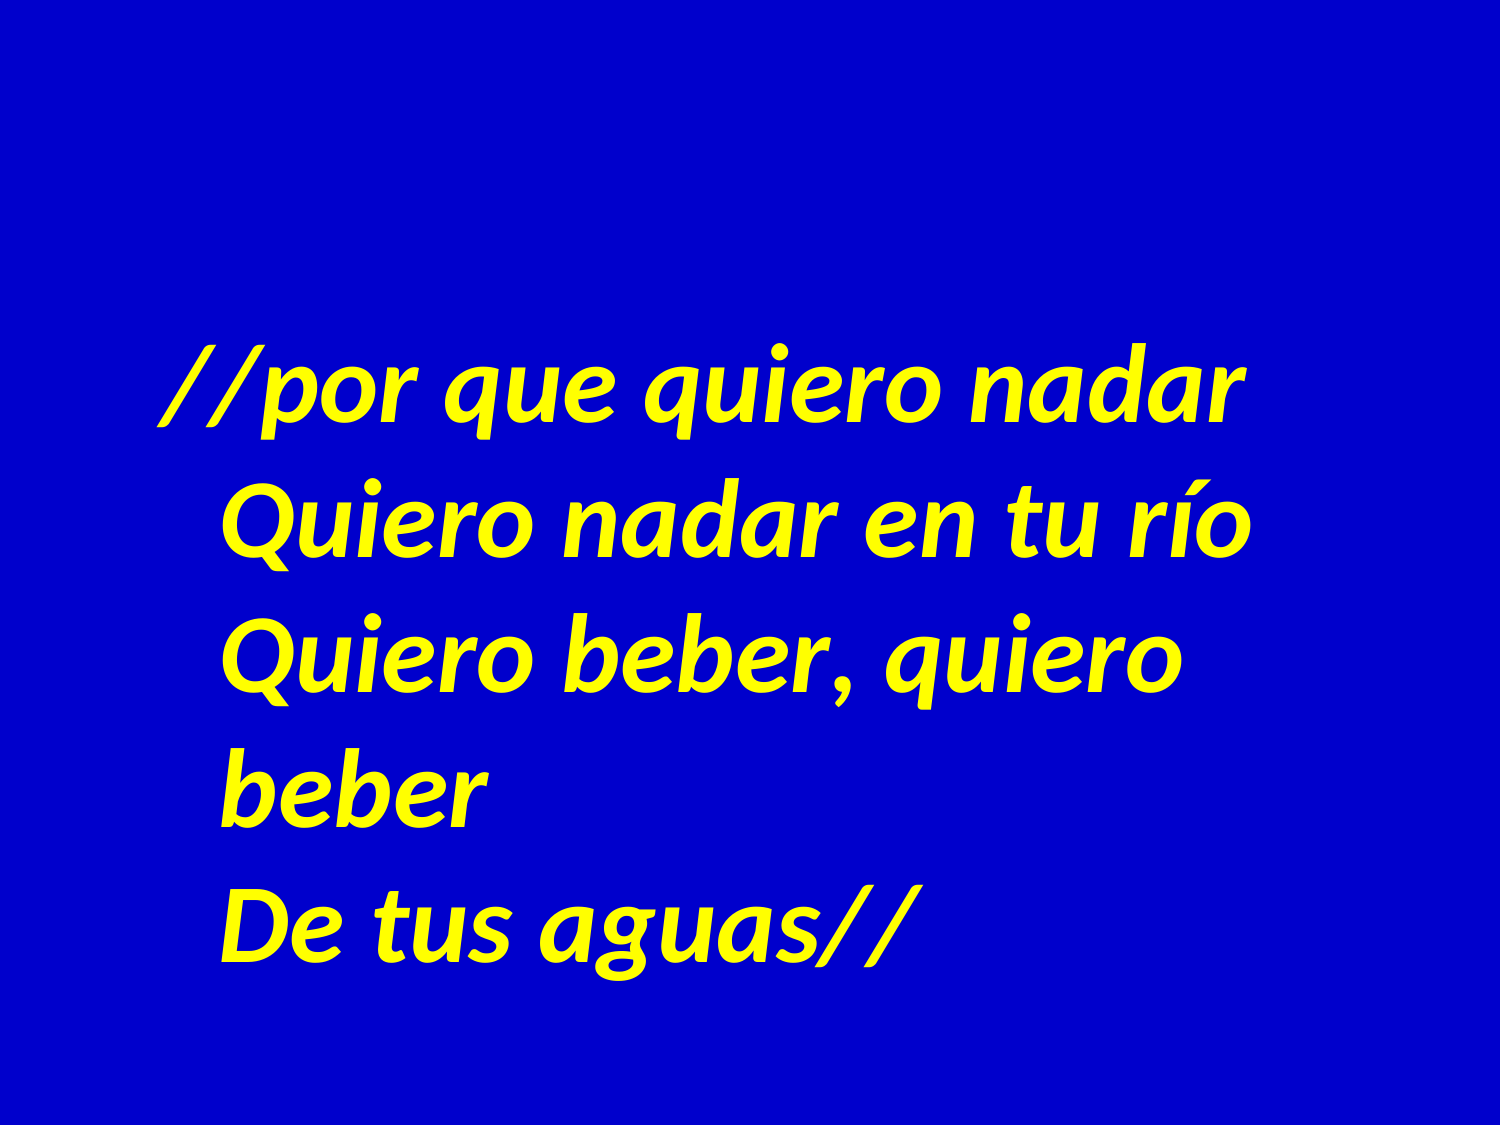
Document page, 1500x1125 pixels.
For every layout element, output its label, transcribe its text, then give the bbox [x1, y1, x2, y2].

text_box //por que quiero nadar Quiero nadar en tu río Quiero beber, quiero beber De tus aguas// [147, 302, 1426, 1005]
